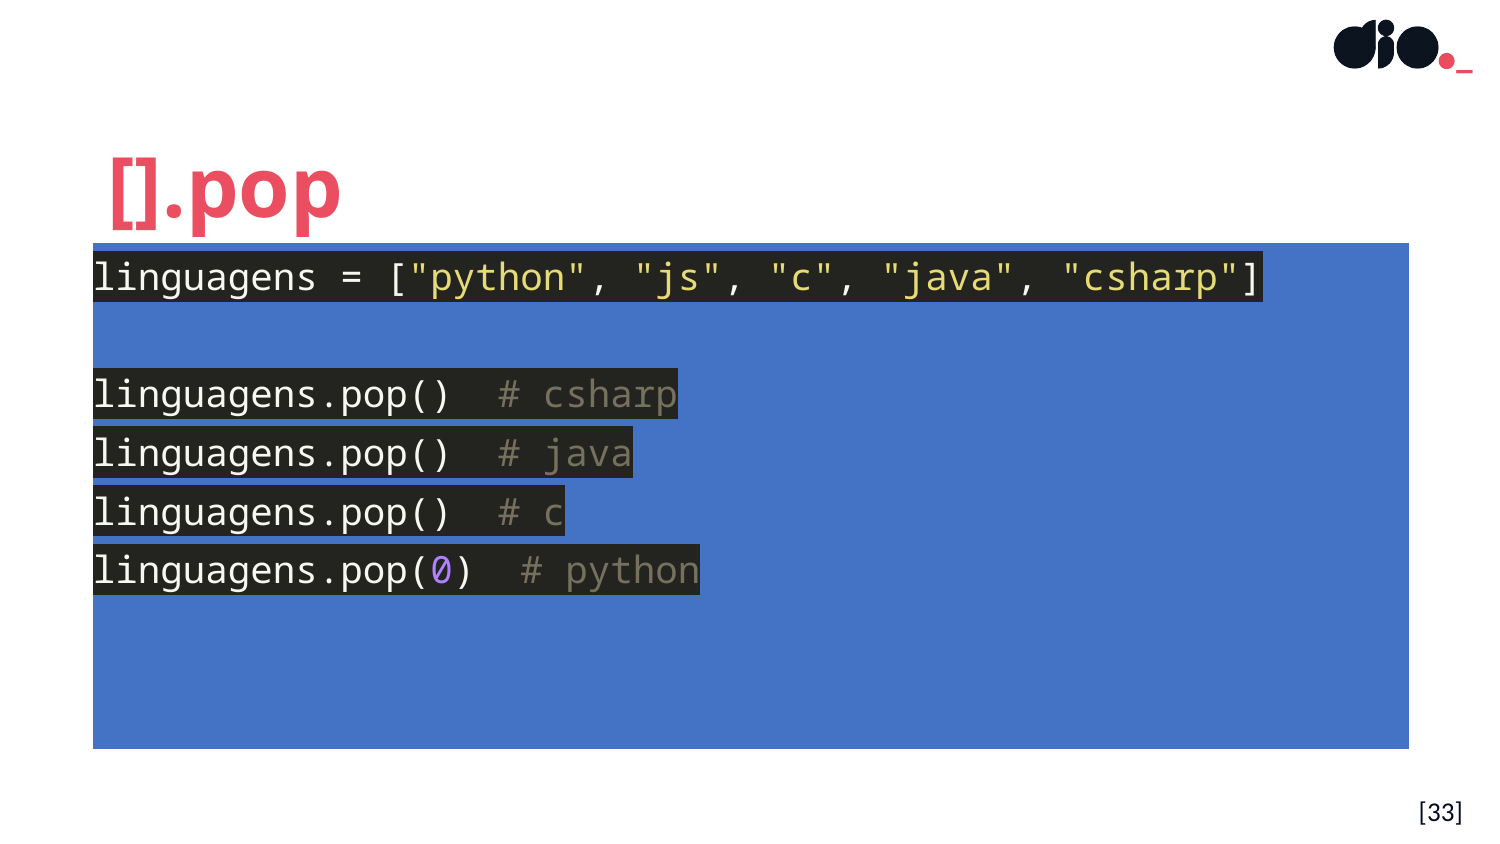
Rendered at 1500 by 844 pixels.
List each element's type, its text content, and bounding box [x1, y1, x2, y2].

table_header linguagens = ["python", "js", "c", "java", "csharp"] linguagens.pop() # csharp linguagens.pop() # java linguagens.pop() # c linguagens.pop(0) # python [93, 243, 1409, 749]
text_box [].pop [92, 104, 1408, 243]
text_box [] [1403, 779, 1494, 844]
